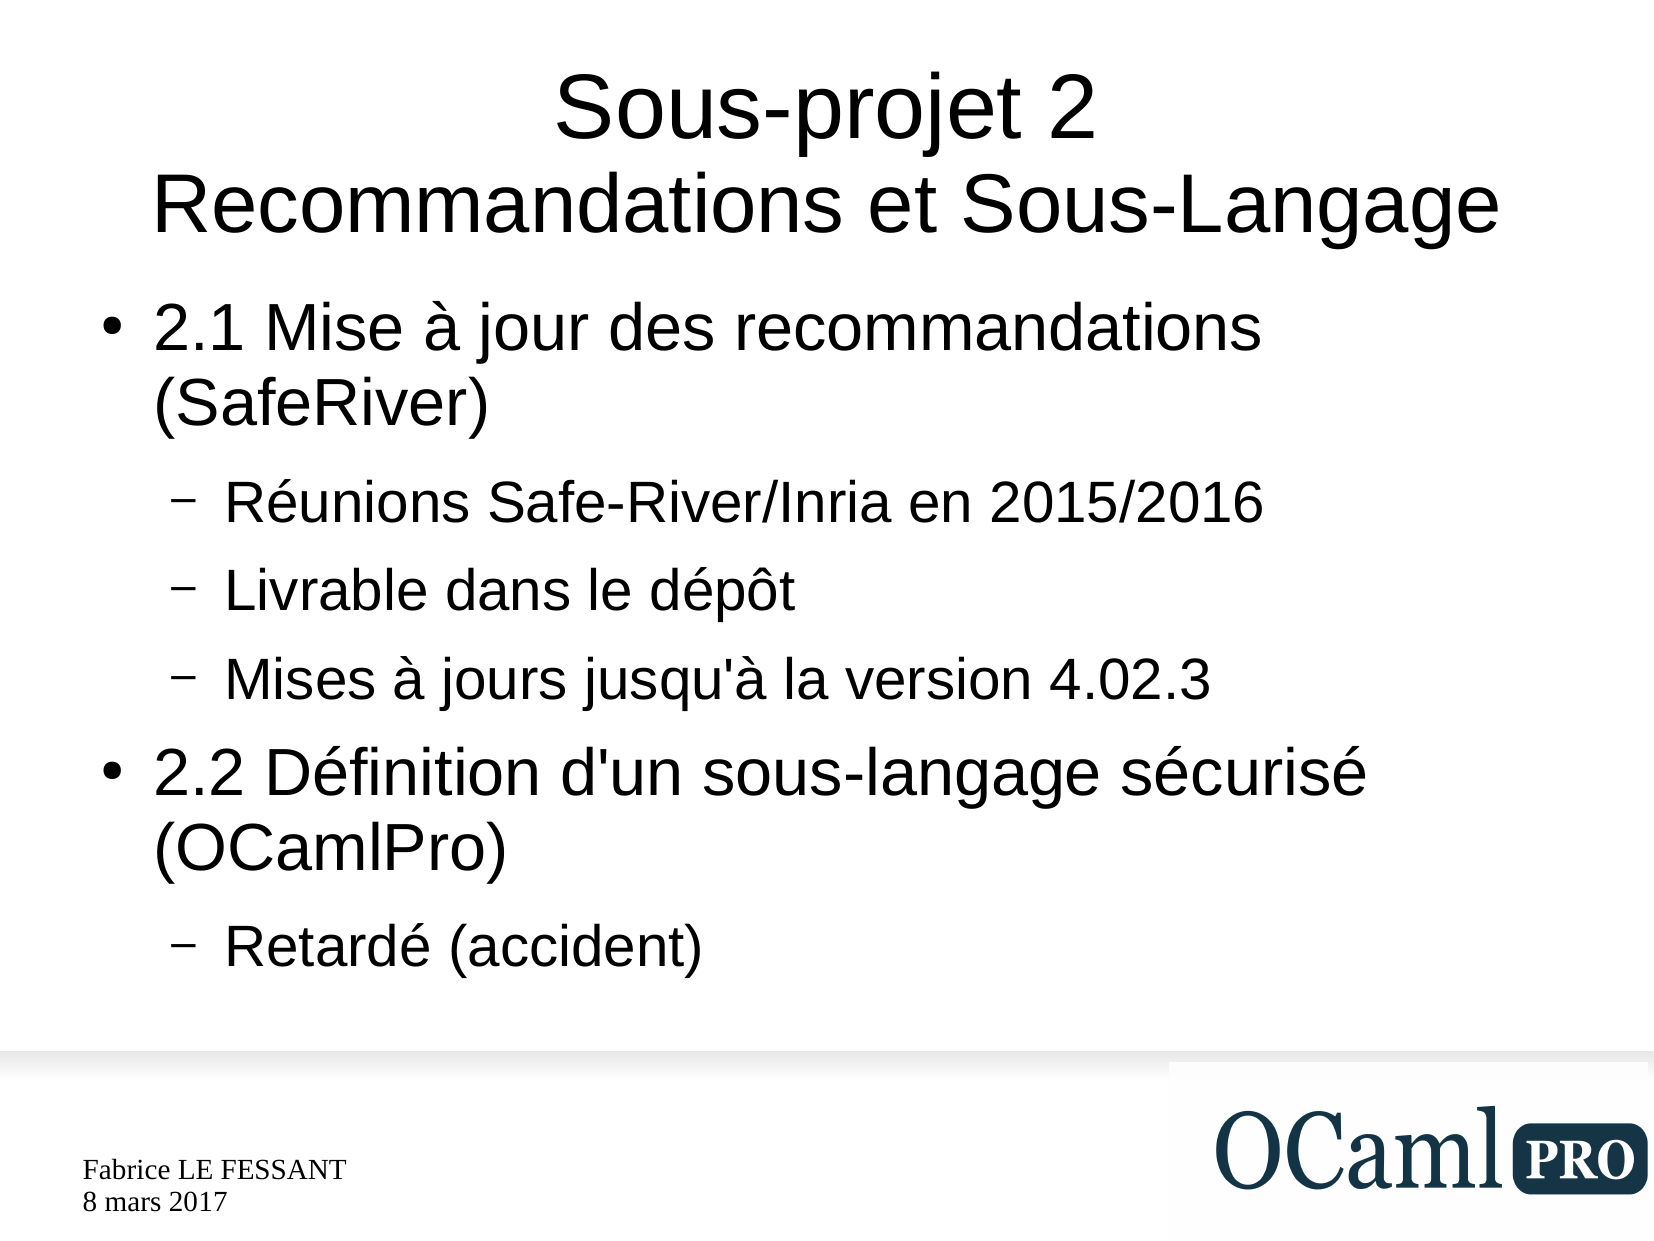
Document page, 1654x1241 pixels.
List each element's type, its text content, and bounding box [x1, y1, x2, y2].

picture [1169, 1062, 1648, 1240]
list 2.1 Mise à jour des recommandations (SafeRiver) Réunions Safe-River/Inria en 2015/2016 Livrable dans le dépôt Mises à jours jusqu'à la version 4.02.3 2.2 Définition d'un sous-langage sécurisé (OCamlPro) Retardé (accident) [82, 290, 1571, 1010]
title Sous-projet 2 Recommandations et Sous-Langage [82, 49, 1571, 257]
